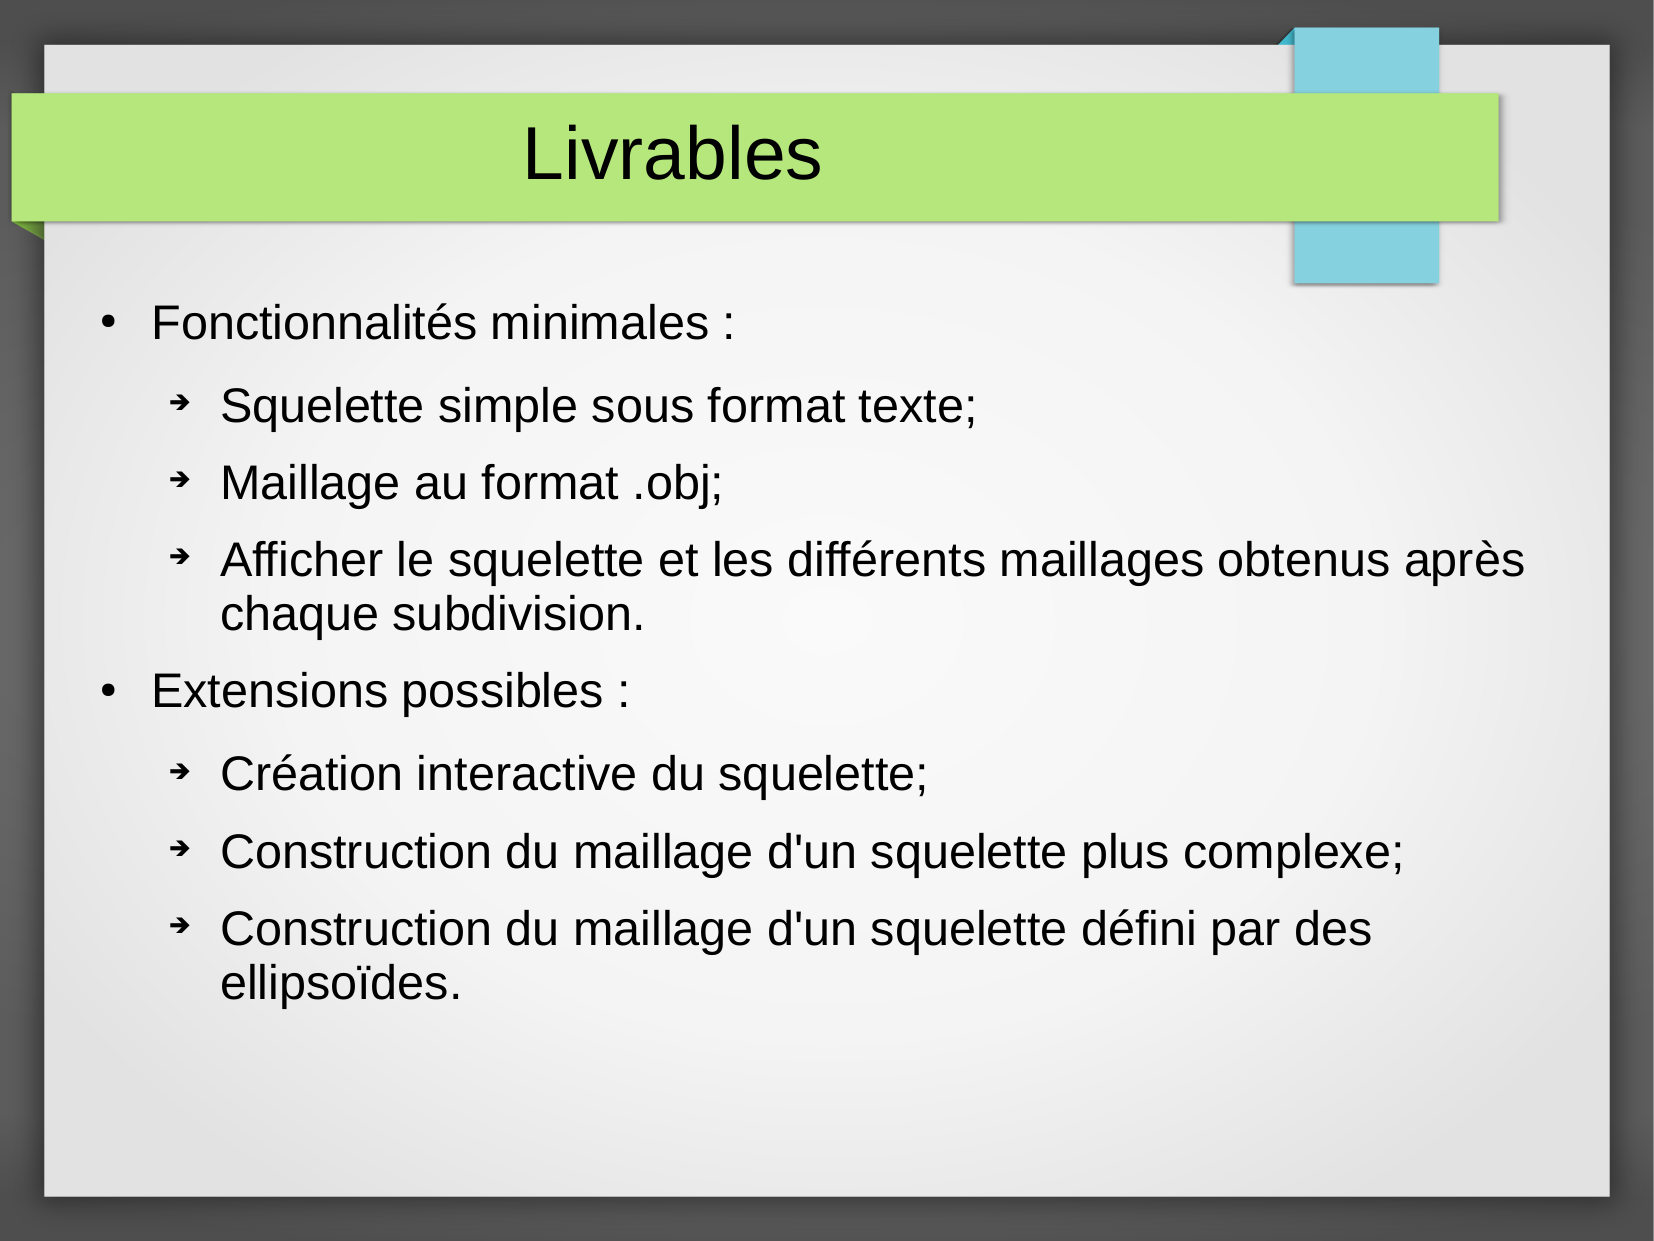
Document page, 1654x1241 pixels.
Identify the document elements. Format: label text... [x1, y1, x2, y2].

title Livrables [82, 94, 1264, 213]
picture [0, 0, 1654, 1241]
list Fonctionnalités minimales : Squelette simple sous format texte; Maillage au format .obj; Afficher le squelette et les différents maillages obtenus après chaque subdivision. Extensions possibles : Création interactive du squelette; Construction du maillage d'un squelette plus complexe; Construction du maillage d'un squelette défini par des ellipsoïdes. [82, 295, 1571, 1015]
